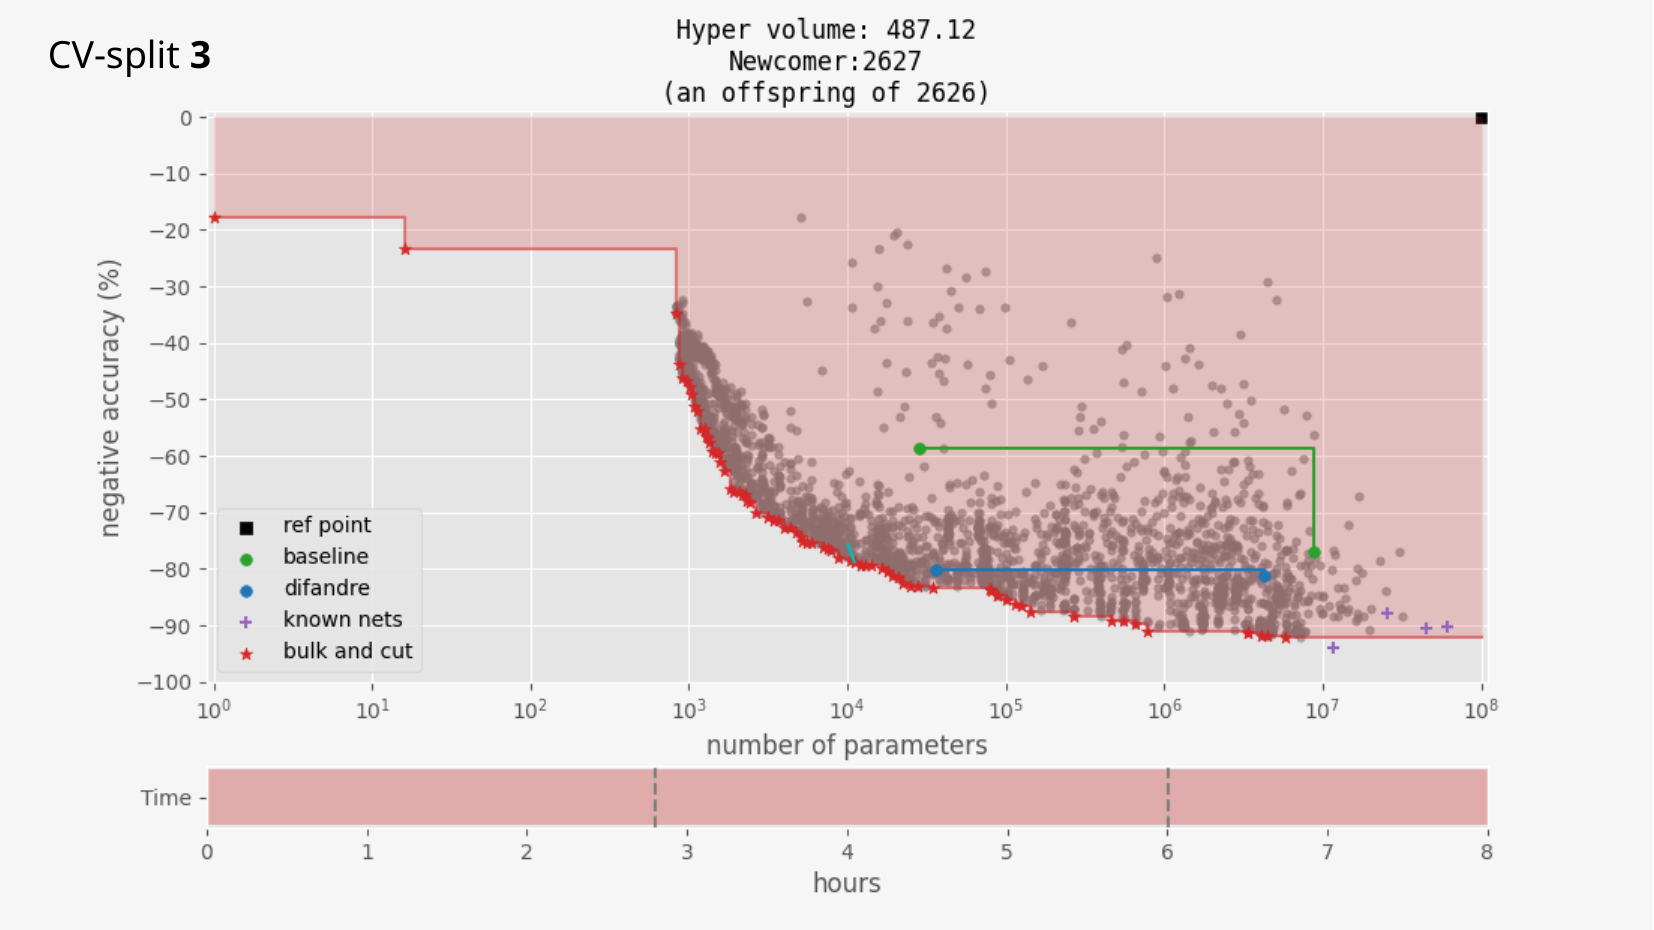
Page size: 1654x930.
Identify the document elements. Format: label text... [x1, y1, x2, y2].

picture [0, 0, 1653, 930]
text_box CV-split 3 [33, 21, 226, 79]
